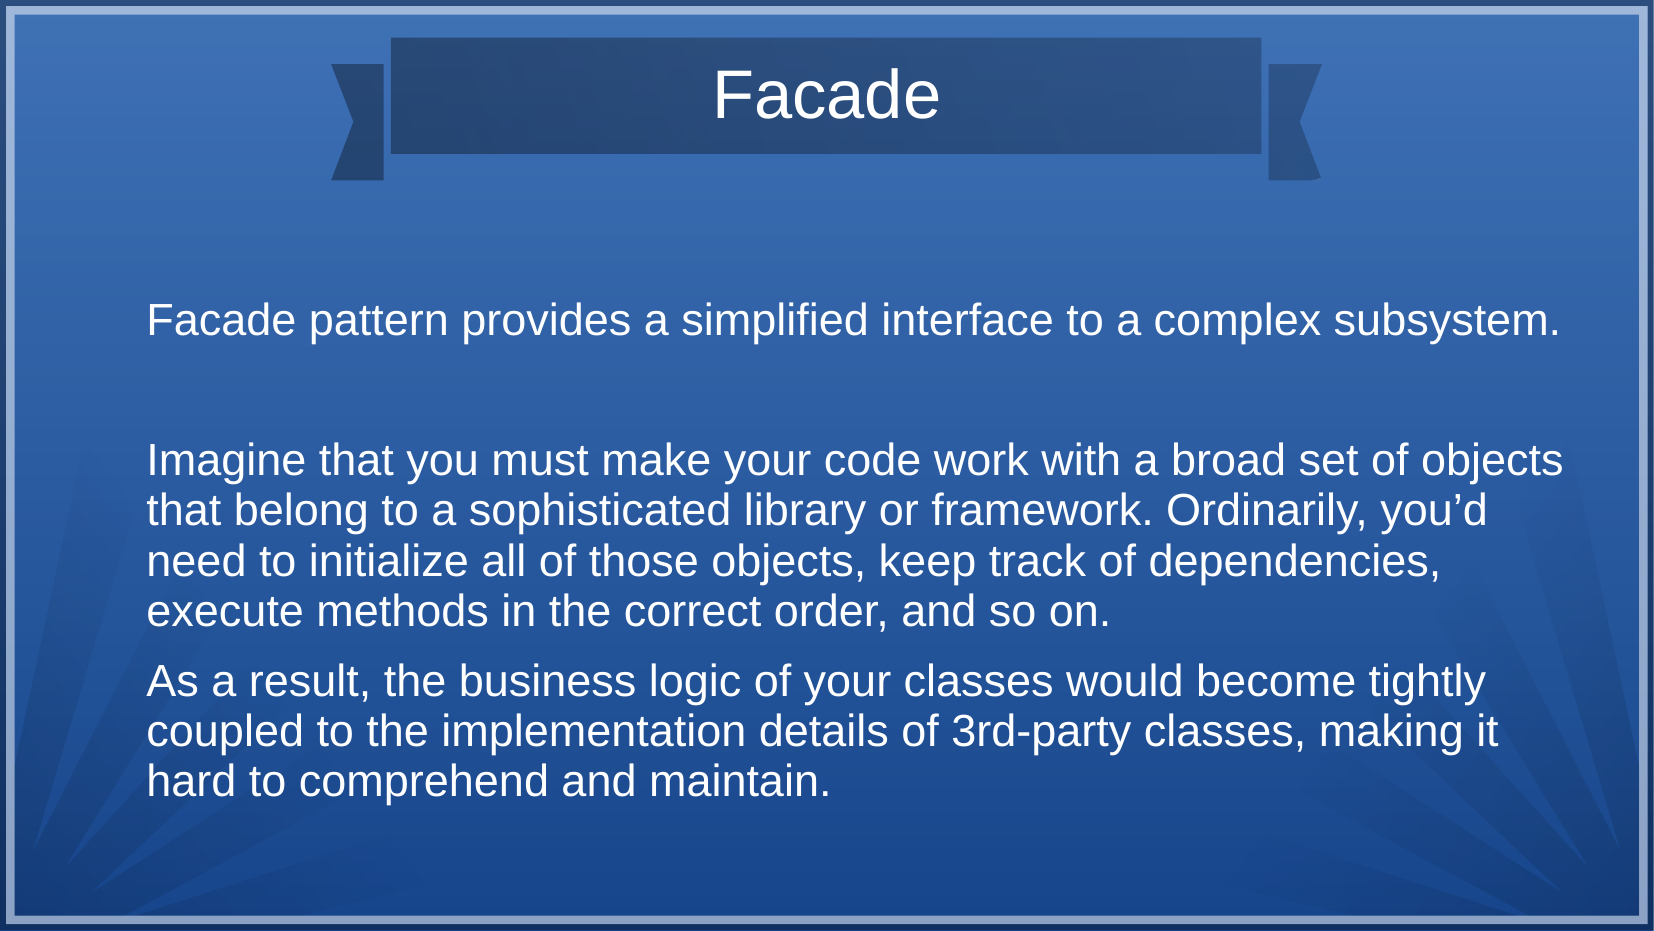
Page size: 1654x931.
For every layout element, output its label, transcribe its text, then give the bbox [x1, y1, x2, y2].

list Facade pattern provides a simplified interface to a complex subsystem. Imagine that you must make your code work with a broad set of objects that belong to a sophisticated library or framework. Ordinarily, you’d need to initialize all of those objects, keep track of dependencies, execute methods in the correct order, and so on. As a result, the business logic of your classes would become tightly coupled to the implementation details of 3rd-party classes, making it hard to comprehend and maintain. [82, 224, 1571, 848]
title Facade [389, 35, 1264, 154]
